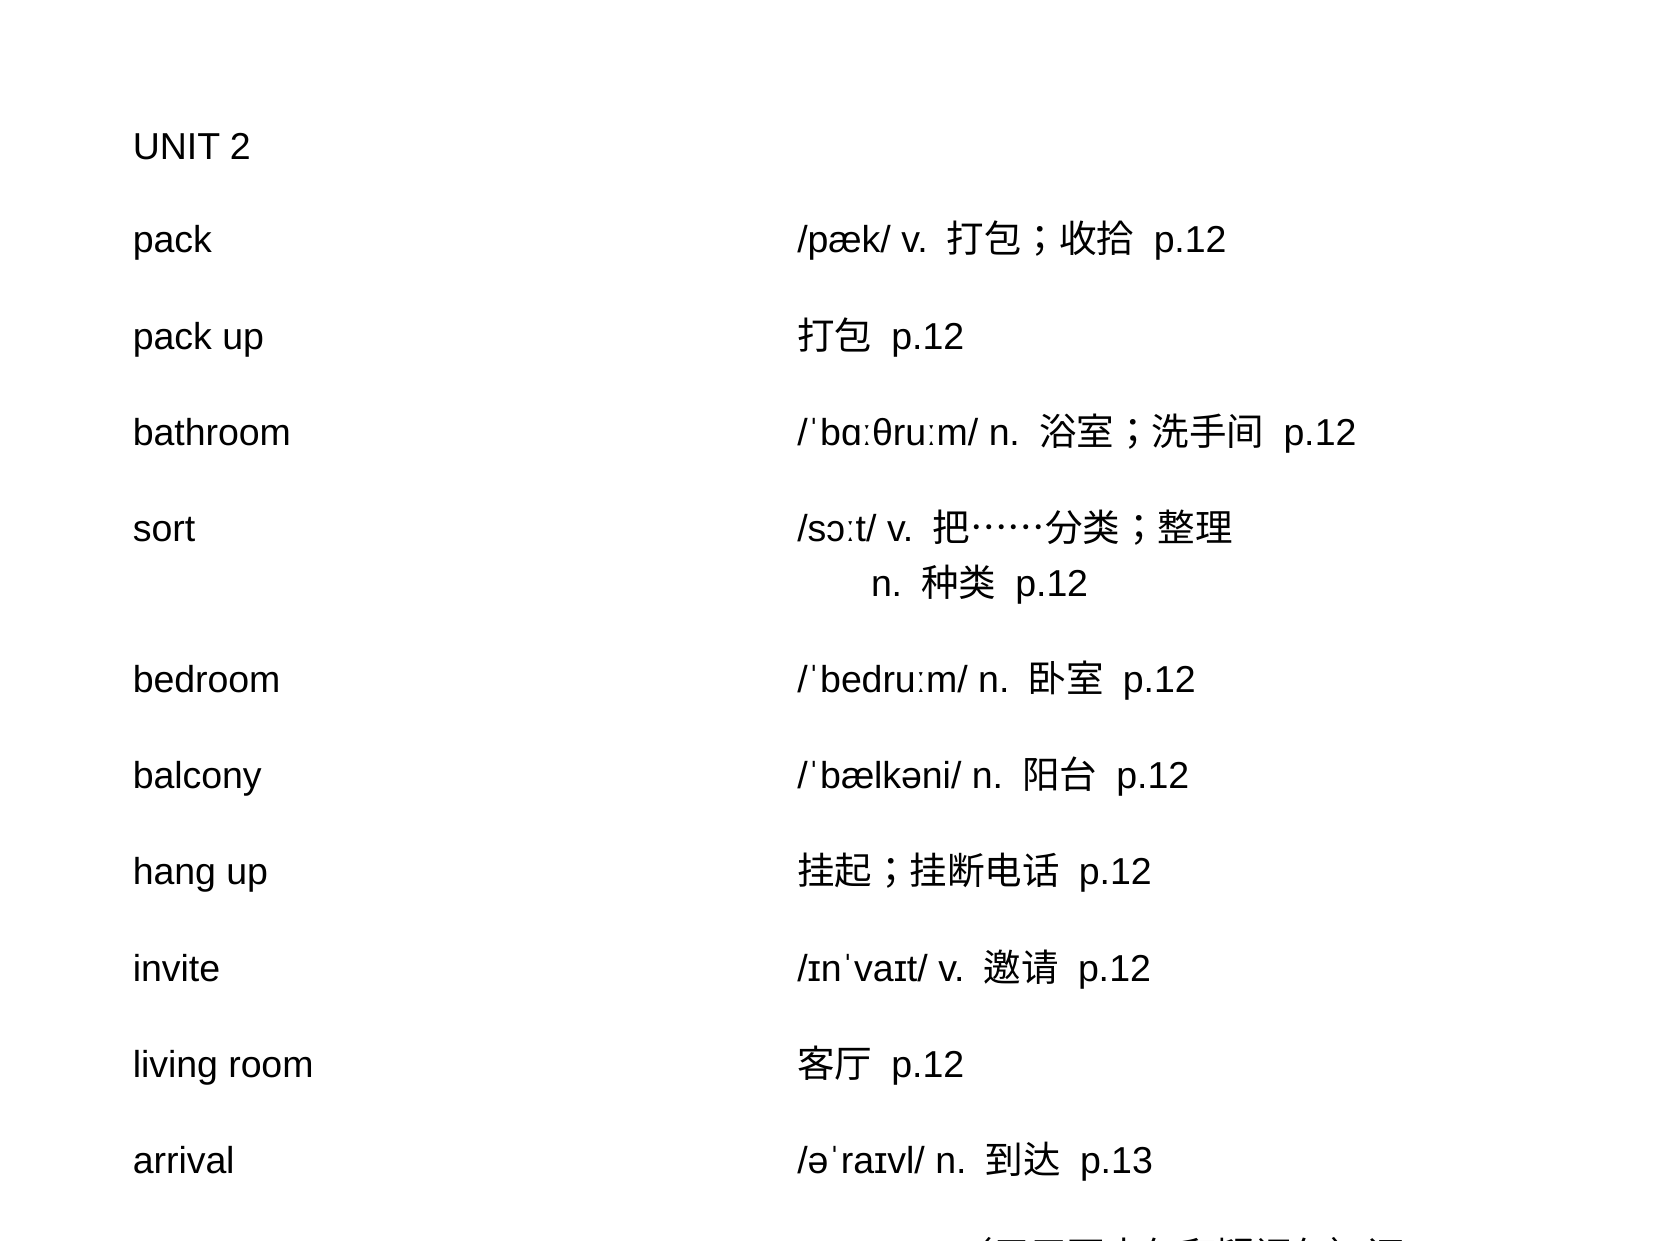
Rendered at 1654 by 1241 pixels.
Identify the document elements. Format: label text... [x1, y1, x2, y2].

text_box UNIT 2 pack /pæk/ v. 打包；收拾 p.12 pack up 打包 p.12 bathroom /ˈbɑːθruːm/ n. 浴室；洗手间 p.12 sort /sɔːt/ v. 把……分类；整理 n. 种类 p.12 bedroom /ˈbedruːm/ n. 卧室 p.12 balcony /ˈbælkəni/ n. 阳台 p.12 hang up 挂起；挂断电话 p.12 invite /ɪnˈvaɪt/ v. 邀请 p.12 living room 客厅 p.12 arrival /əˈraɪvl/ n. 到达 p.13 yet /jet/ adv. （用于否定句和疑问句）还 conj. 但是 p.13 [118, 118, 1506, 1185]
